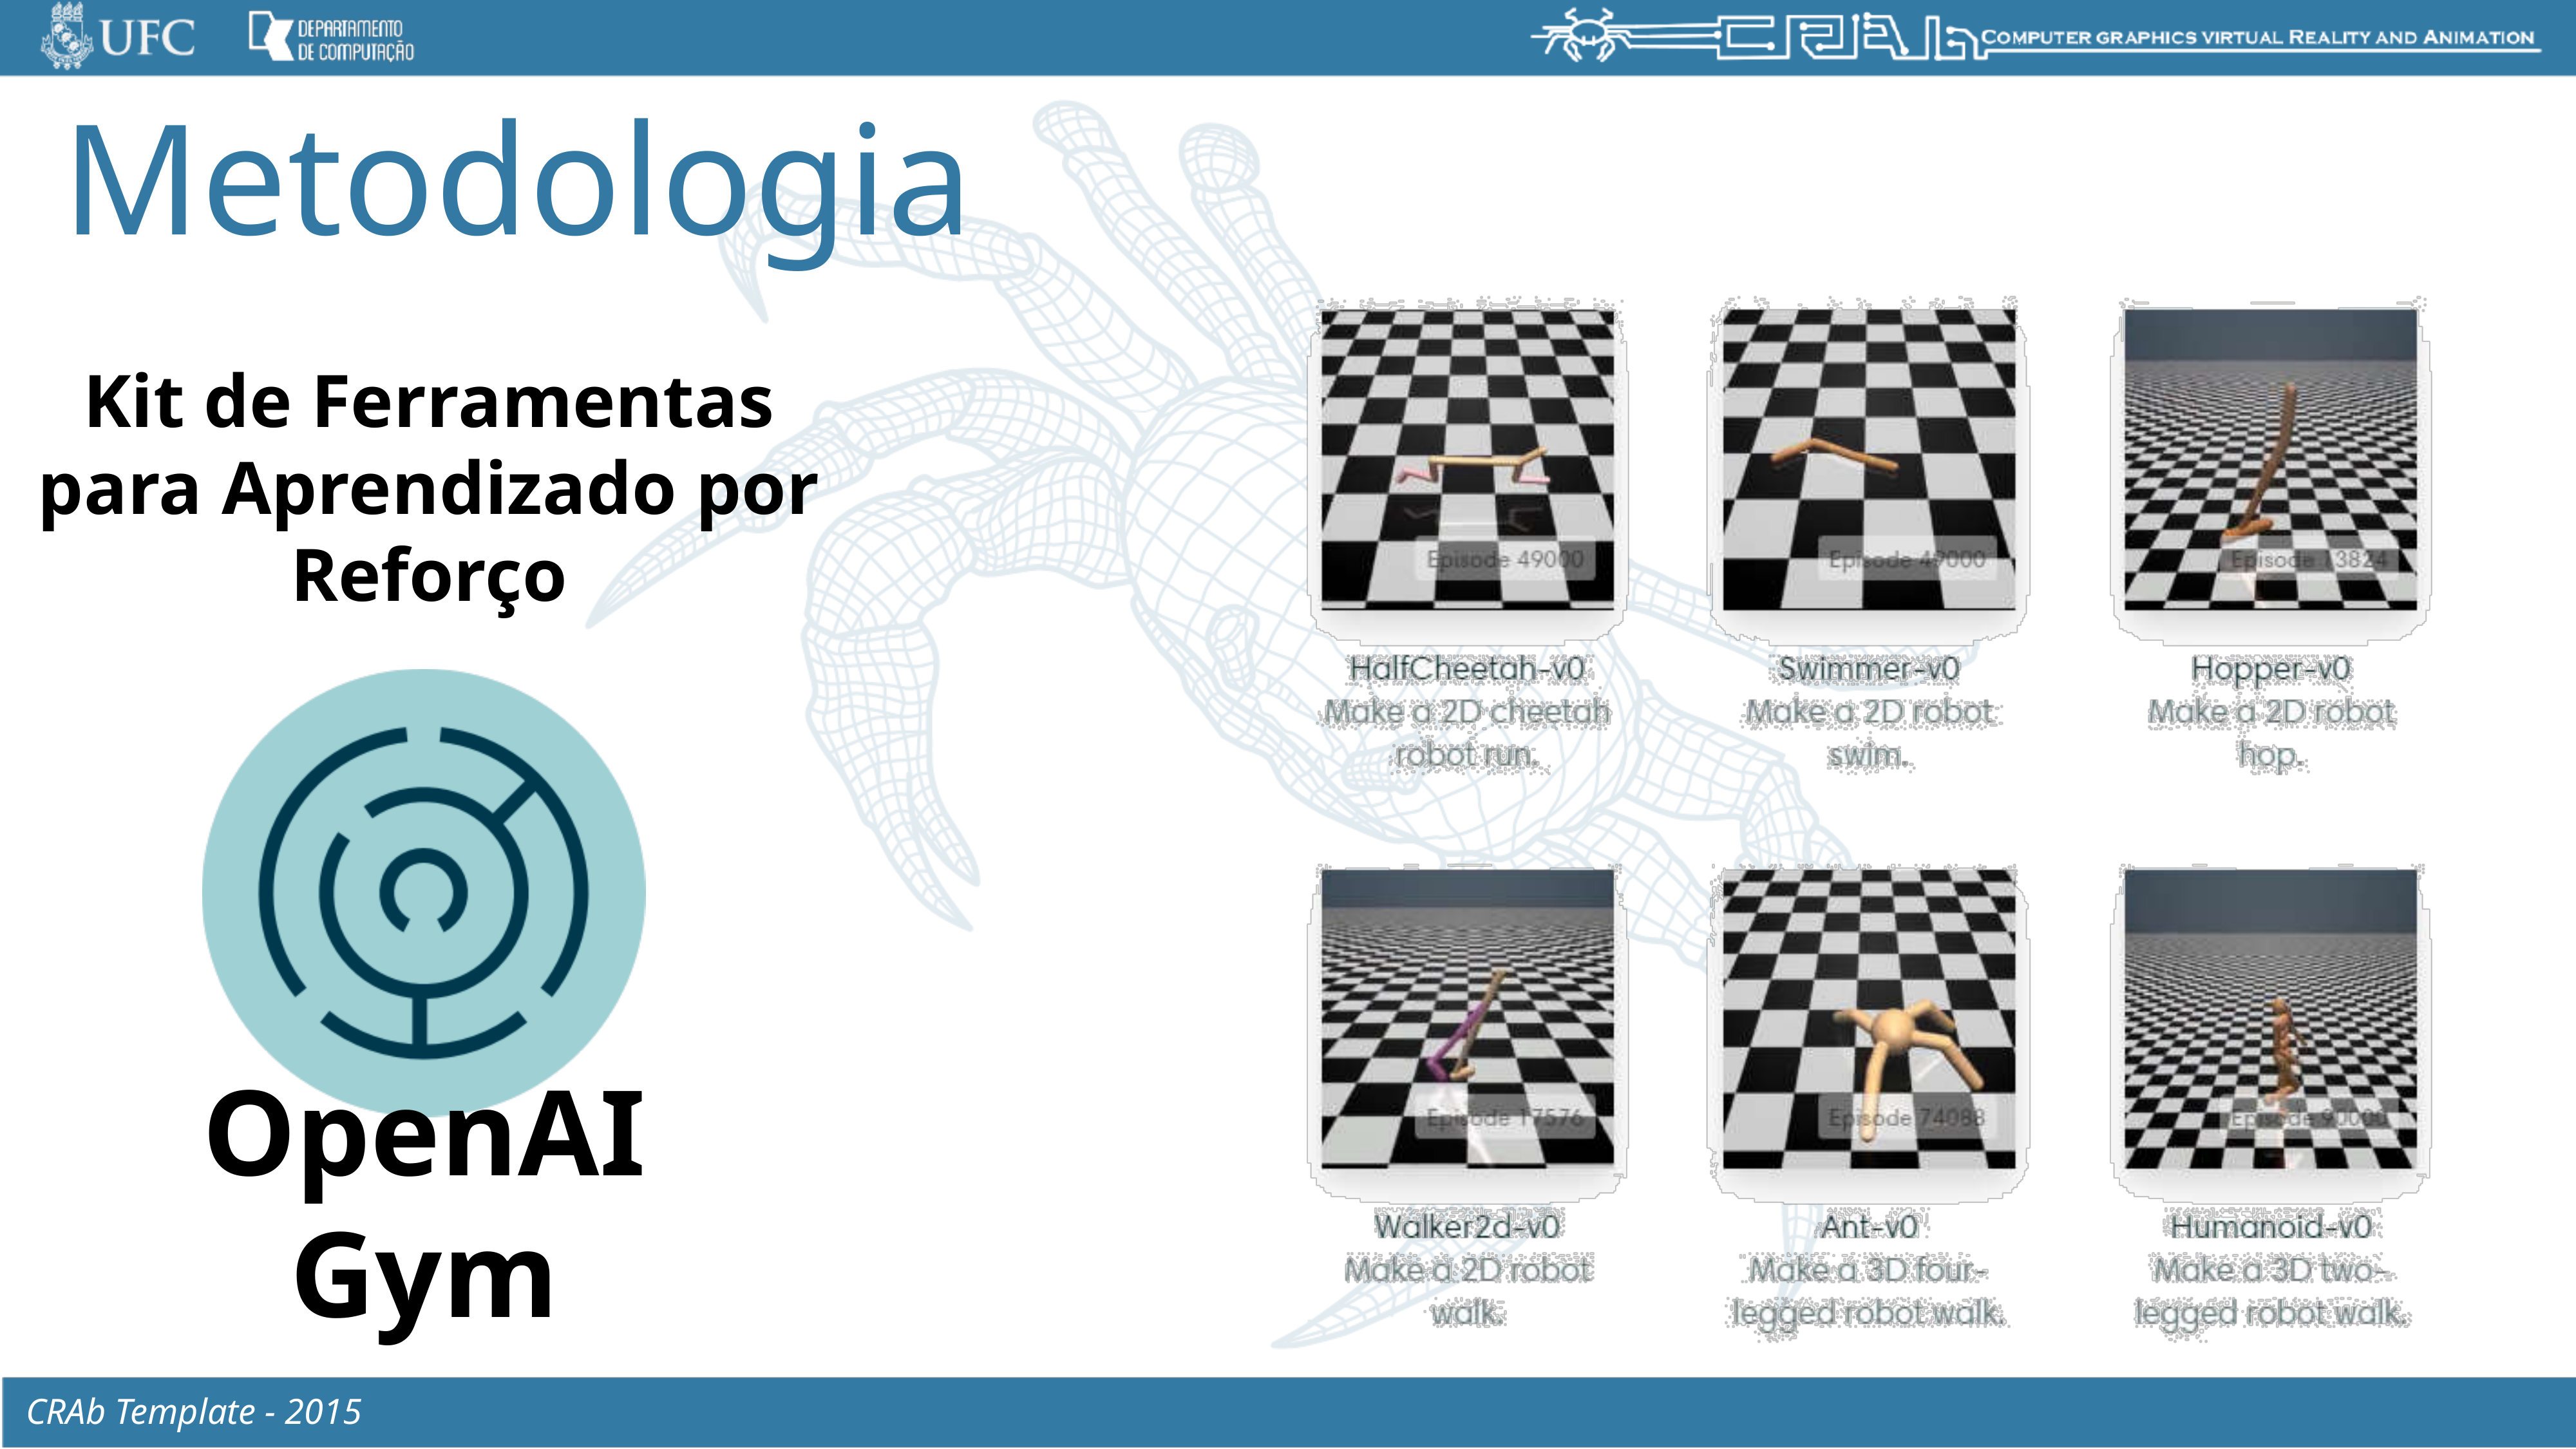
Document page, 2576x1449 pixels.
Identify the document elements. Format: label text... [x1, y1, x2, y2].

text_box Kit de Ferramentas para Aprendizado por Reforço [23, 346, 835, 624]
text_box OpenAI Gym [90, 1049, 758, 1349]
picture [0, 0, 2576, 1449]
title Metodologia [62, 82, 2466, 268]
